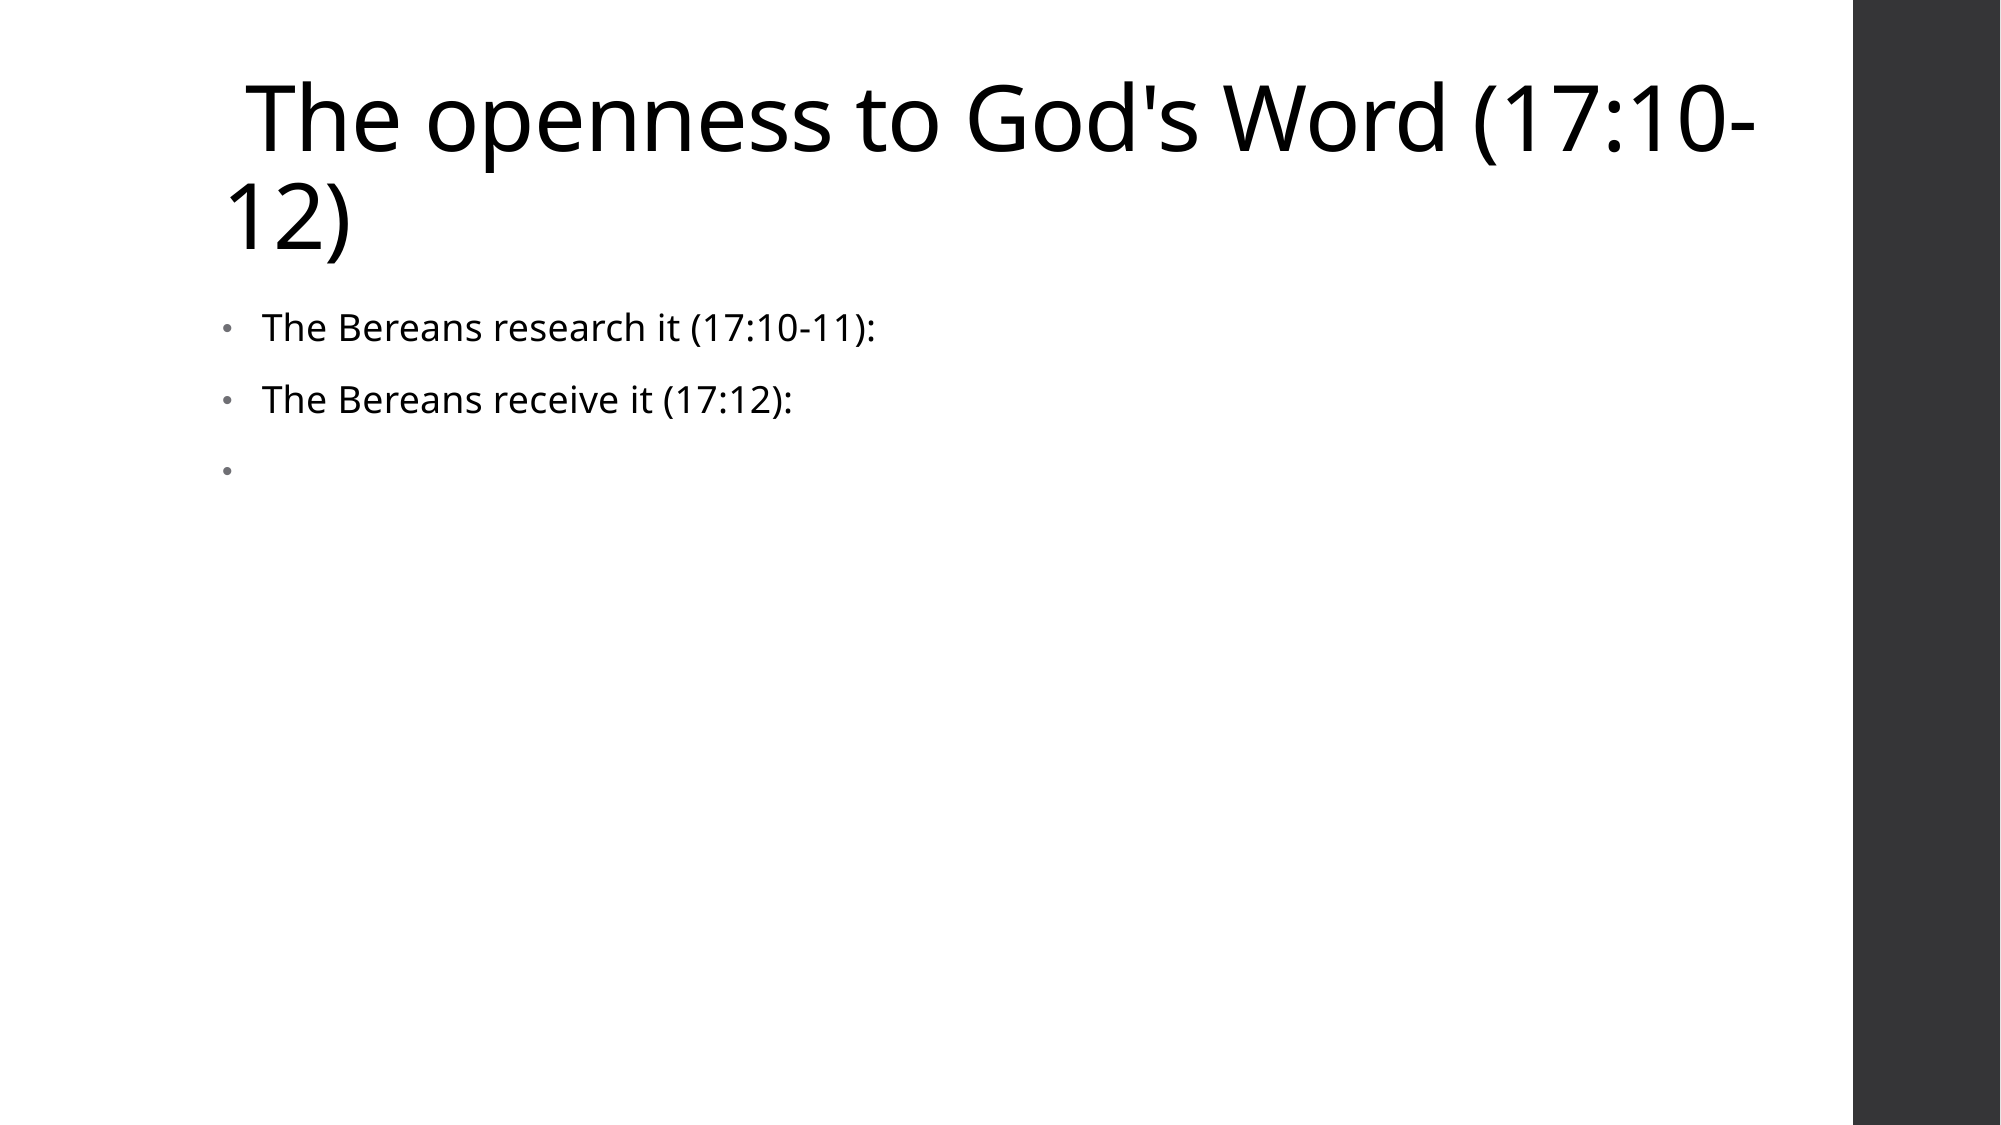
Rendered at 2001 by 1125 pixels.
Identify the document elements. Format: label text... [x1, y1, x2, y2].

title The openness to God's Word (17:10-12) [206, 60, 1797, 278]
list The Bereans research it (17:10-11): The Bereans receive it (17:12): [206, 299, 1617, 1014]
